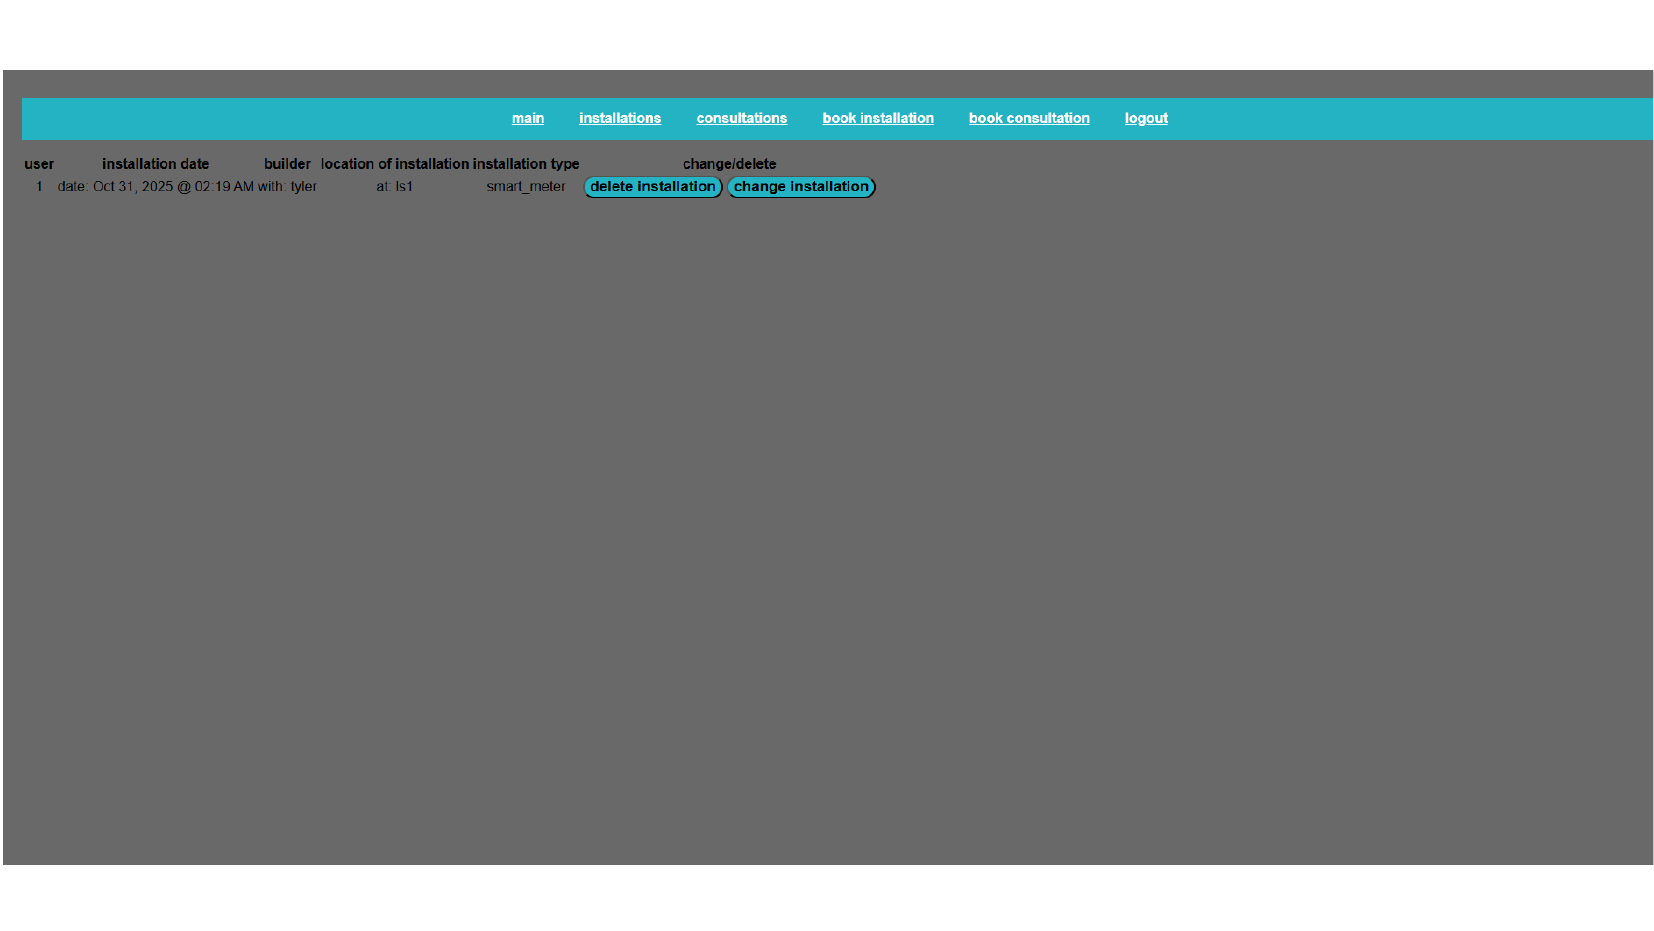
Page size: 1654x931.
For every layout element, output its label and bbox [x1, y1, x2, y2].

picture [3, 70, 1654, 865]
